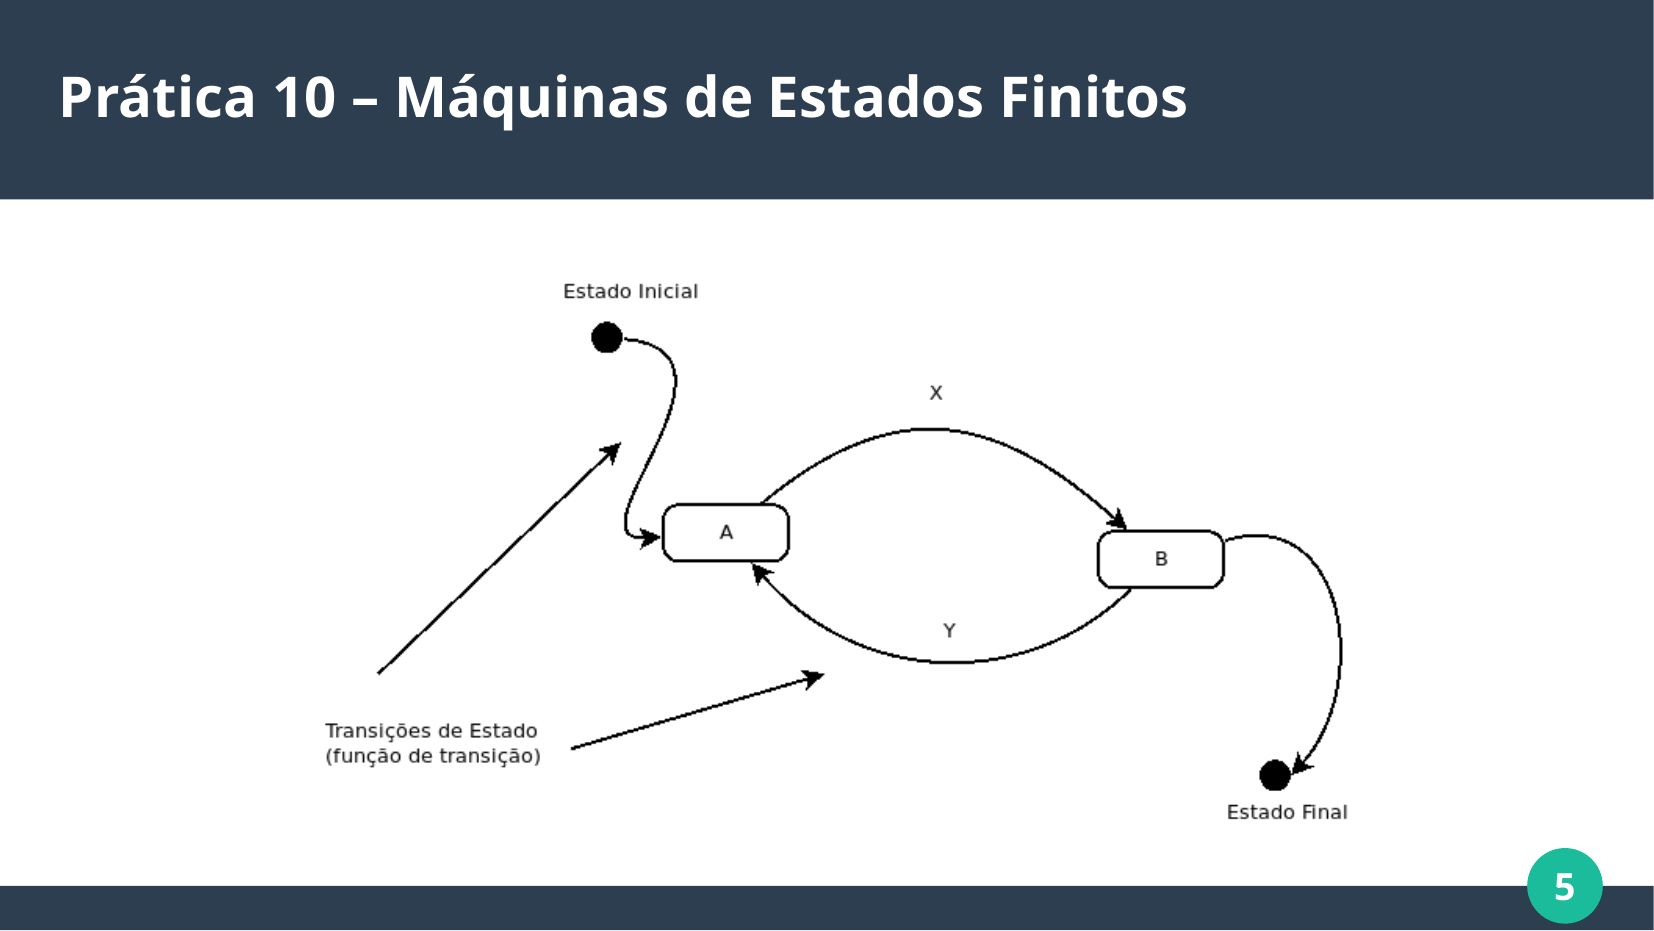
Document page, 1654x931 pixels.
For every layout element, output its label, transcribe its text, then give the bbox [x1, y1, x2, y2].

picture [324, 278, 1349, 827]
title Prática 10 – Máquinas de Estados Finitos [59, 37, 1595, 155]
